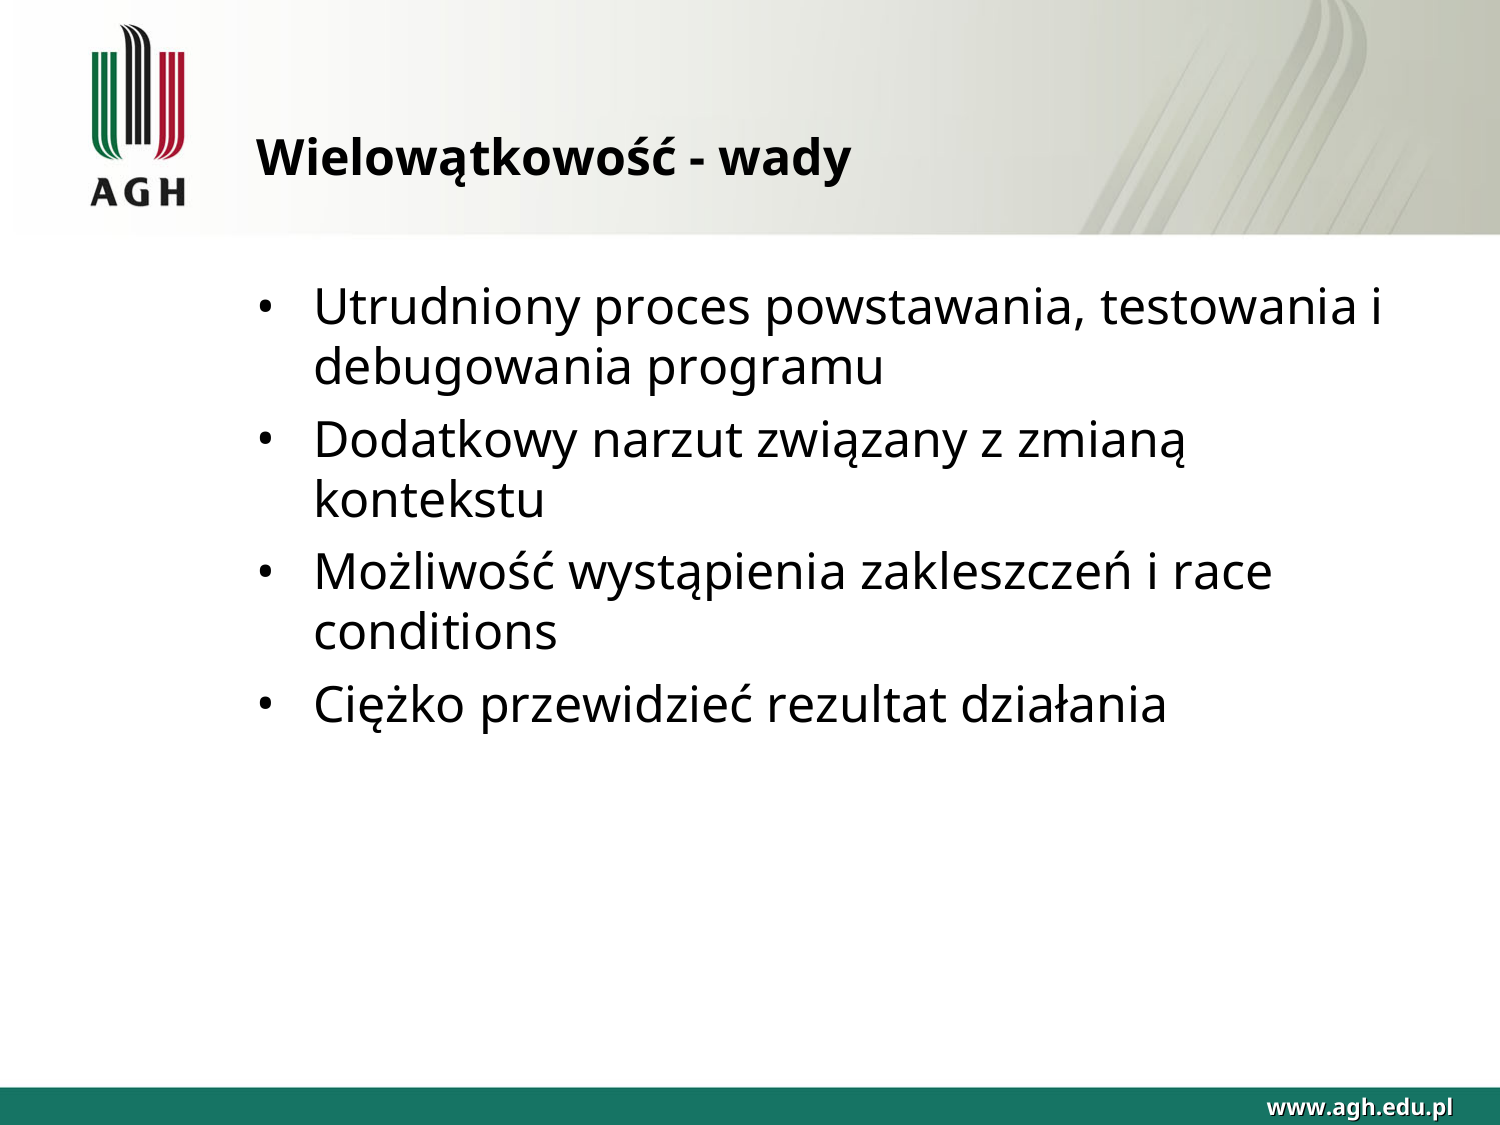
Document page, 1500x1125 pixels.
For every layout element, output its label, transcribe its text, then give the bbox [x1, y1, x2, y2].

text_box www.agh.edu.pl [1251, 1084, 1500, 1125]
title Wielowątkowość - wady [242, 78, 1425, 233]
list Utrudniony proces powstawania, testowania i debugowania programu Dodatkowy narzut związany z zmianą kontekstu Możliwość wystąpienia zakleszczeń i race conditions Ciężko przewidzieć rezultat działania [242, 267, 1425, 1005]
picture [0, 0, 1500, 1125]
